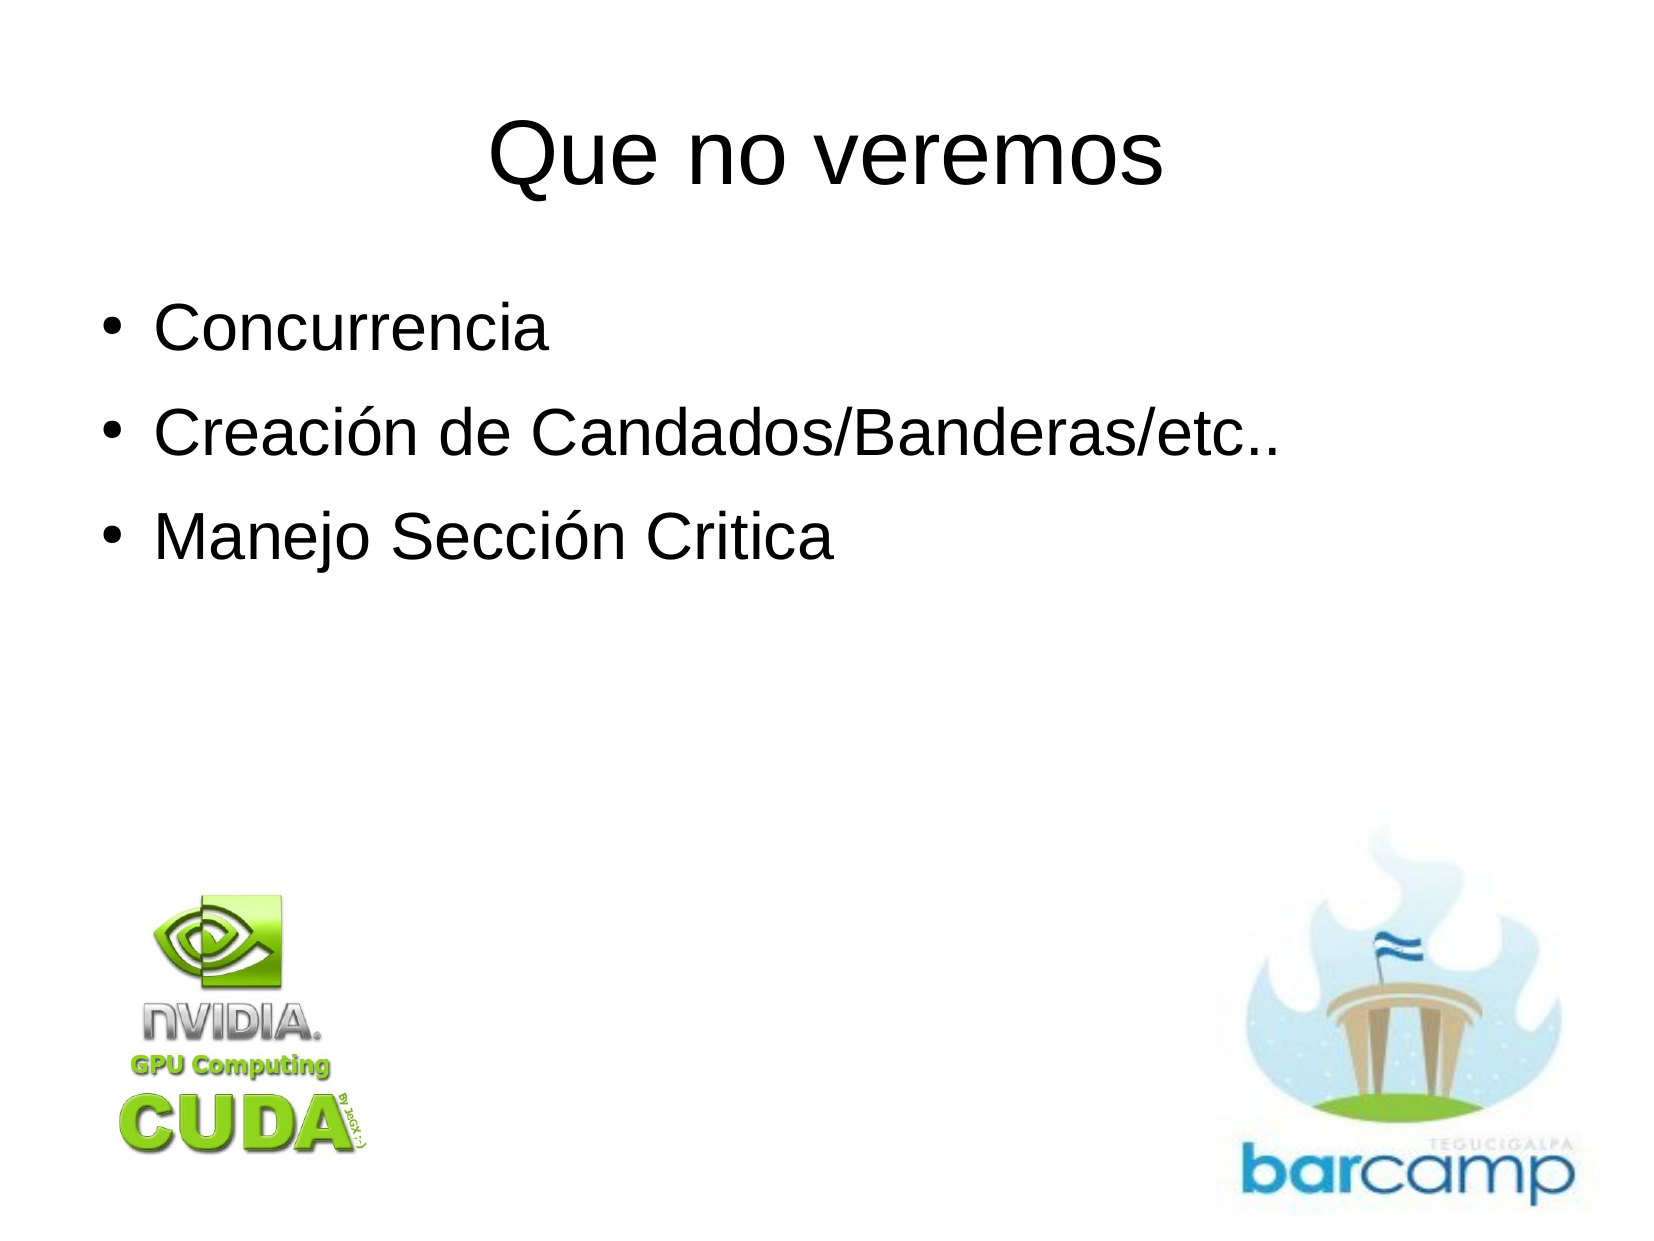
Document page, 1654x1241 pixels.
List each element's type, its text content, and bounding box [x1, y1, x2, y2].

picture [82, 1109, 385, 1185]
title Que no veremos [82, 49, 1571, 257]
list Concurrencia Creación de Candados/Banderas/etc.. Manejo Sección Critica [82, 290, 1571, 1109]
picture [1215, 809, 1606, 1216]
